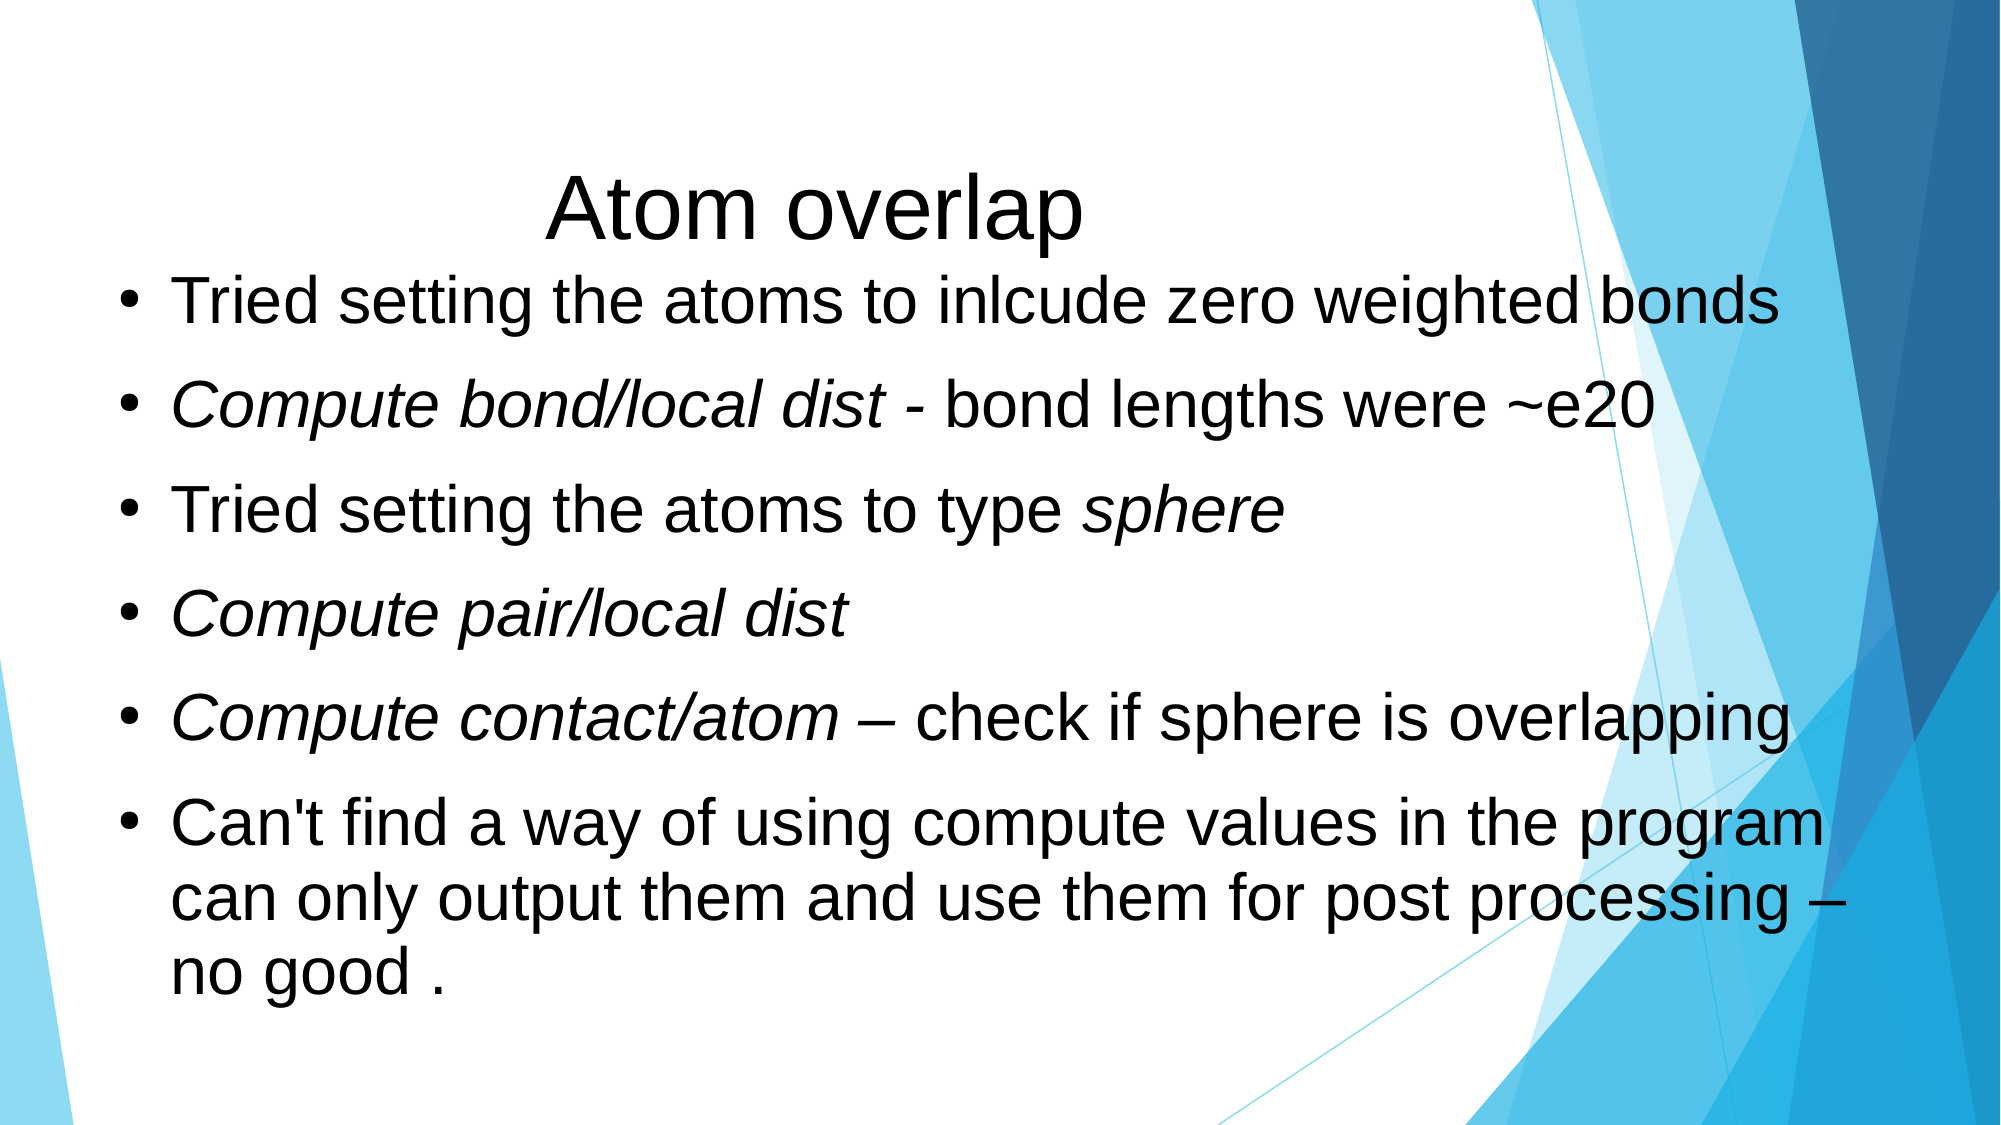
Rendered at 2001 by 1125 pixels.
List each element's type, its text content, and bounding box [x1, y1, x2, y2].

list Tried setting the atoms to inlcude zero weighted bonds Compute bond/local dist - bond lengths were ~e20 Tried setting the atoms to type sphere Compute pair/local dist Compute contact/atom – check if sphere is overlapping Can't find a way of using compute values in the program can only output them and use them for post processing – no good . [99, 263, 1900, 1063]
title Atom overlap [111, 99, 1522, 263]
